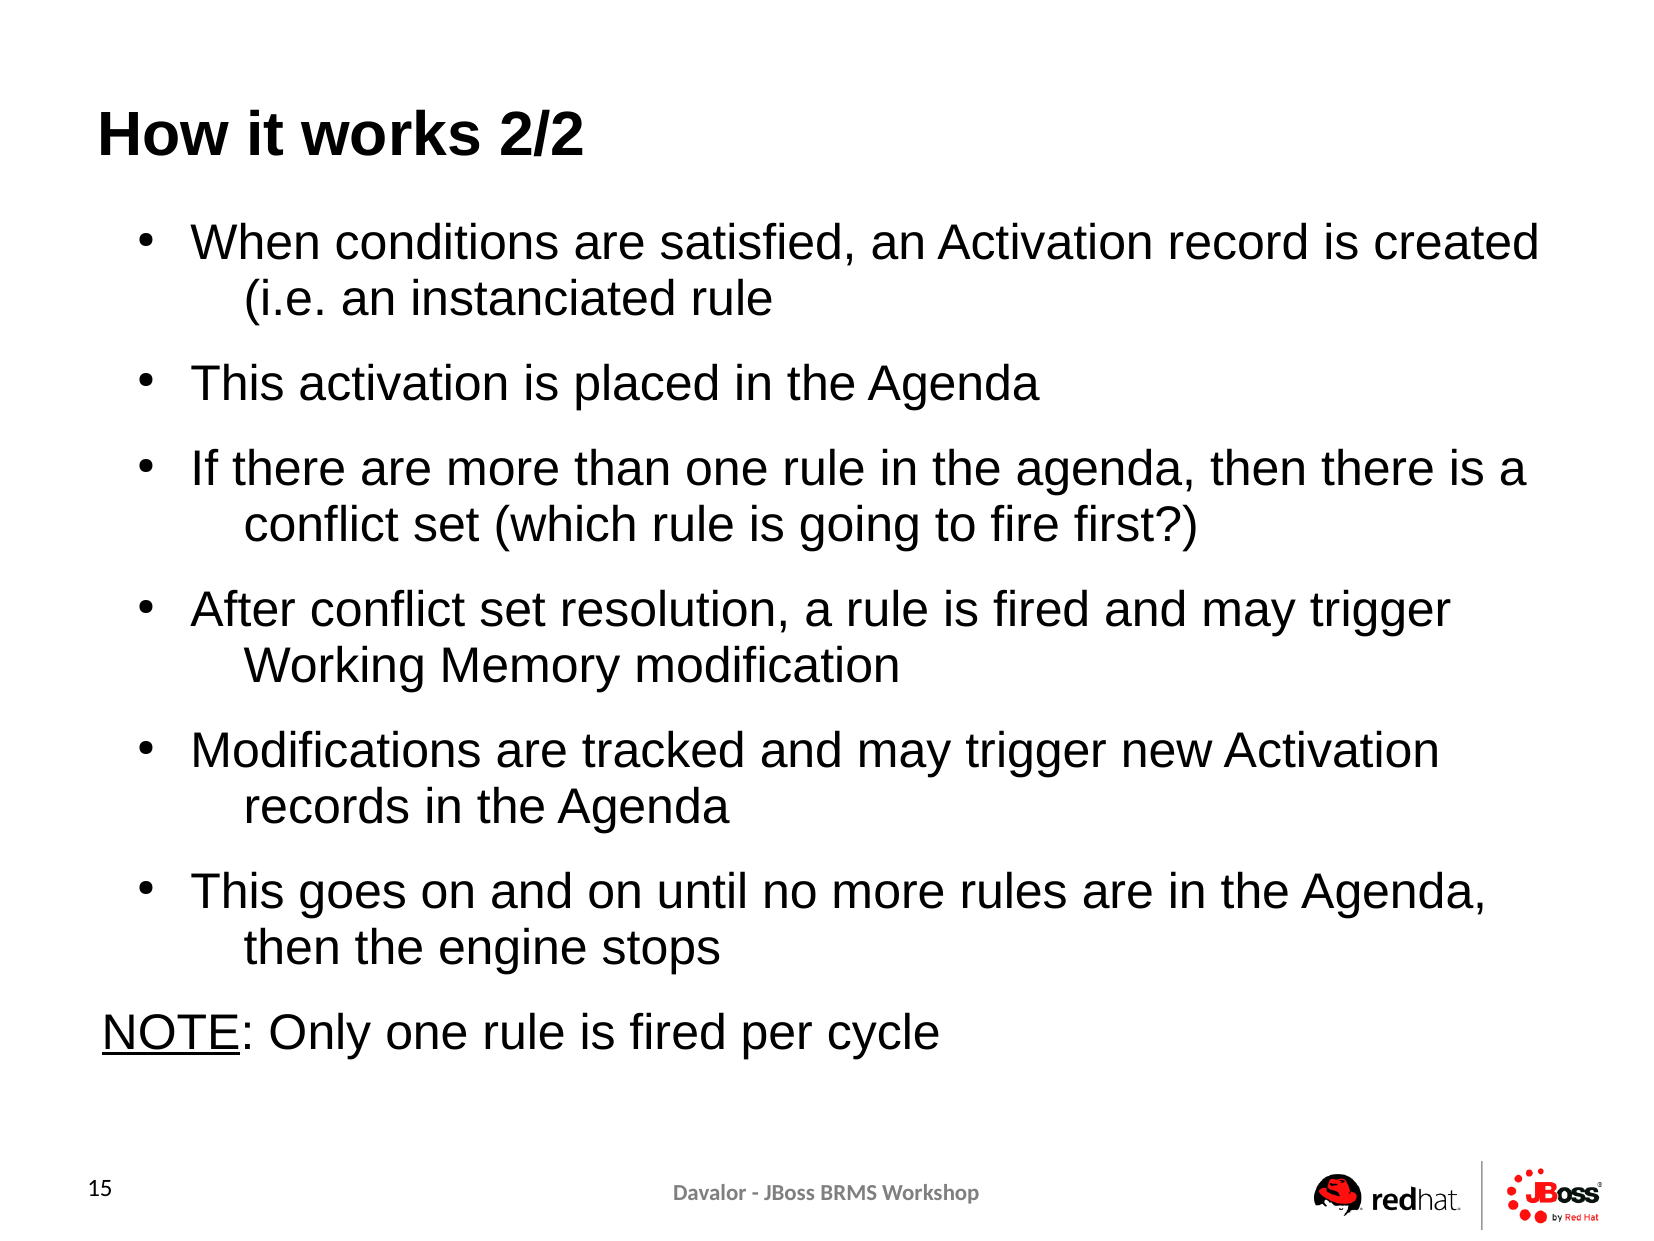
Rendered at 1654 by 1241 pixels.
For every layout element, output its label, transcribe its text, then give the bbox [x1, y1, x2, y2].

picture [1314, 1161, 1602, 1230]
list When conditions are satisfied, an Activation record is created (i.e. an instanciated rule This activation is placed in the Agenda If there are more than one rule in the agenda, then there is a conflict set (which rule is going to fire first?) After conflict set resolution, a rule is fired and may trigger Working Memory modification Modifications are tracked and may trigger new Activation records in the Agenda This goes on and on until no more rules are in the Agenda, then the engine stops NOTE: Only one rule is fired per cycle [86, 207, 1576, 1039]
title How it works 2/2 [82, 95, 1571, 226]
